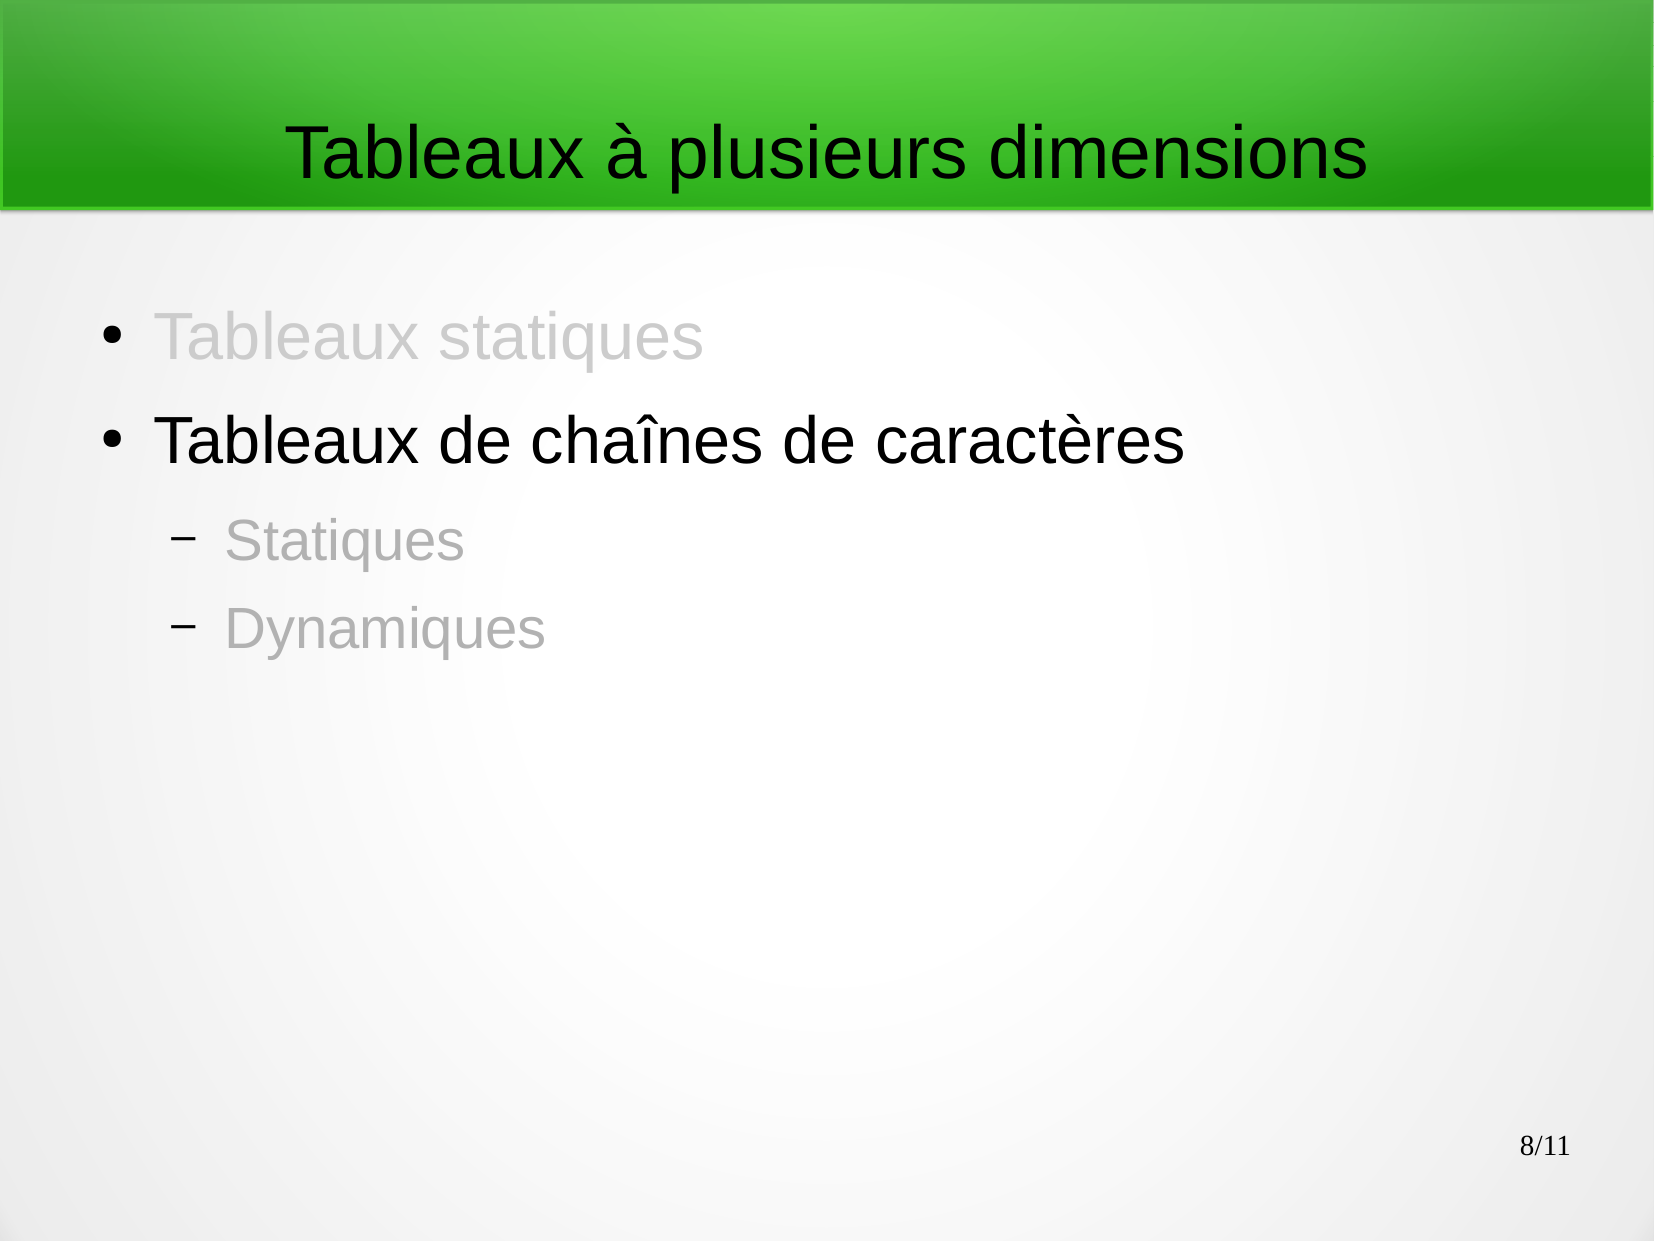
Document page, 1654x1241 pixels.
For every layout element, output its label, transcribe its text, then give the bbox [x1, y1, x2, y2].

list Tableaux statiques Tableaux de chaînes de caractères Statiques Dynamiques [82, 299, 1571, 1019]
title Tableaux à plusieurs dimensions [82, 56, 1571, 249]
